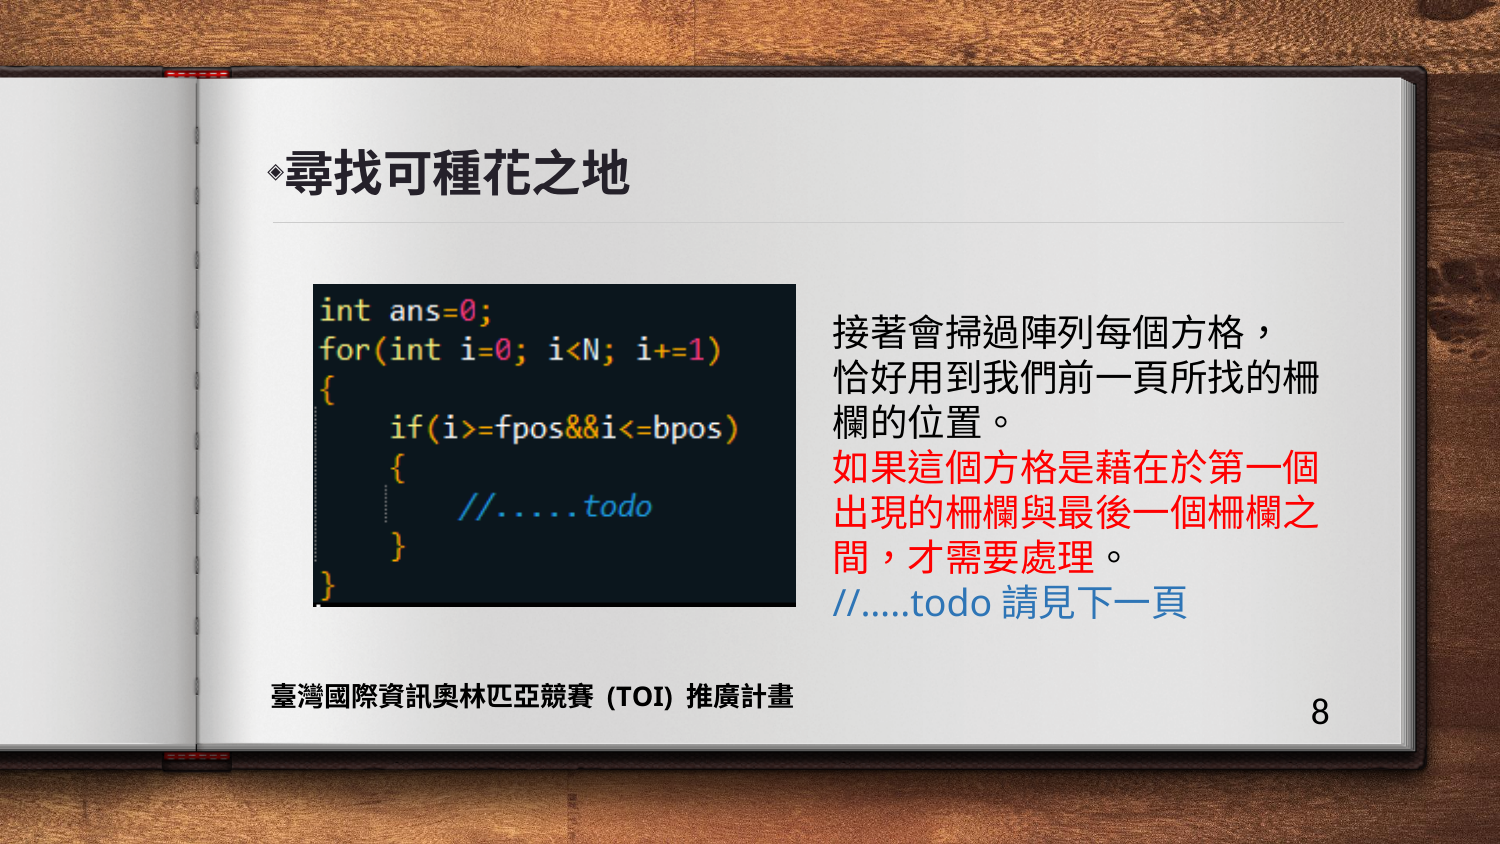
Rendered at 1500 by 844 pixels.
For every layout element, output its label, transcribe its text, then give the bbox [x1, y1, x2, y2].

list 尋找可種花之地 [252, 126, 746, 216]
text_box [1295, 672, 1386, 737]
picture [313, 284, 796, 607]
text_box 接著會掃過陣列每個方格， 恰好用到我們前一頁所找的柵欄的位置。 如果這個方格是藉在於第一個出現的柵欄與最後一個柵欄之間，才需要處理。 //…..todo請見下一頁 [817, 301, 1341, 635]
